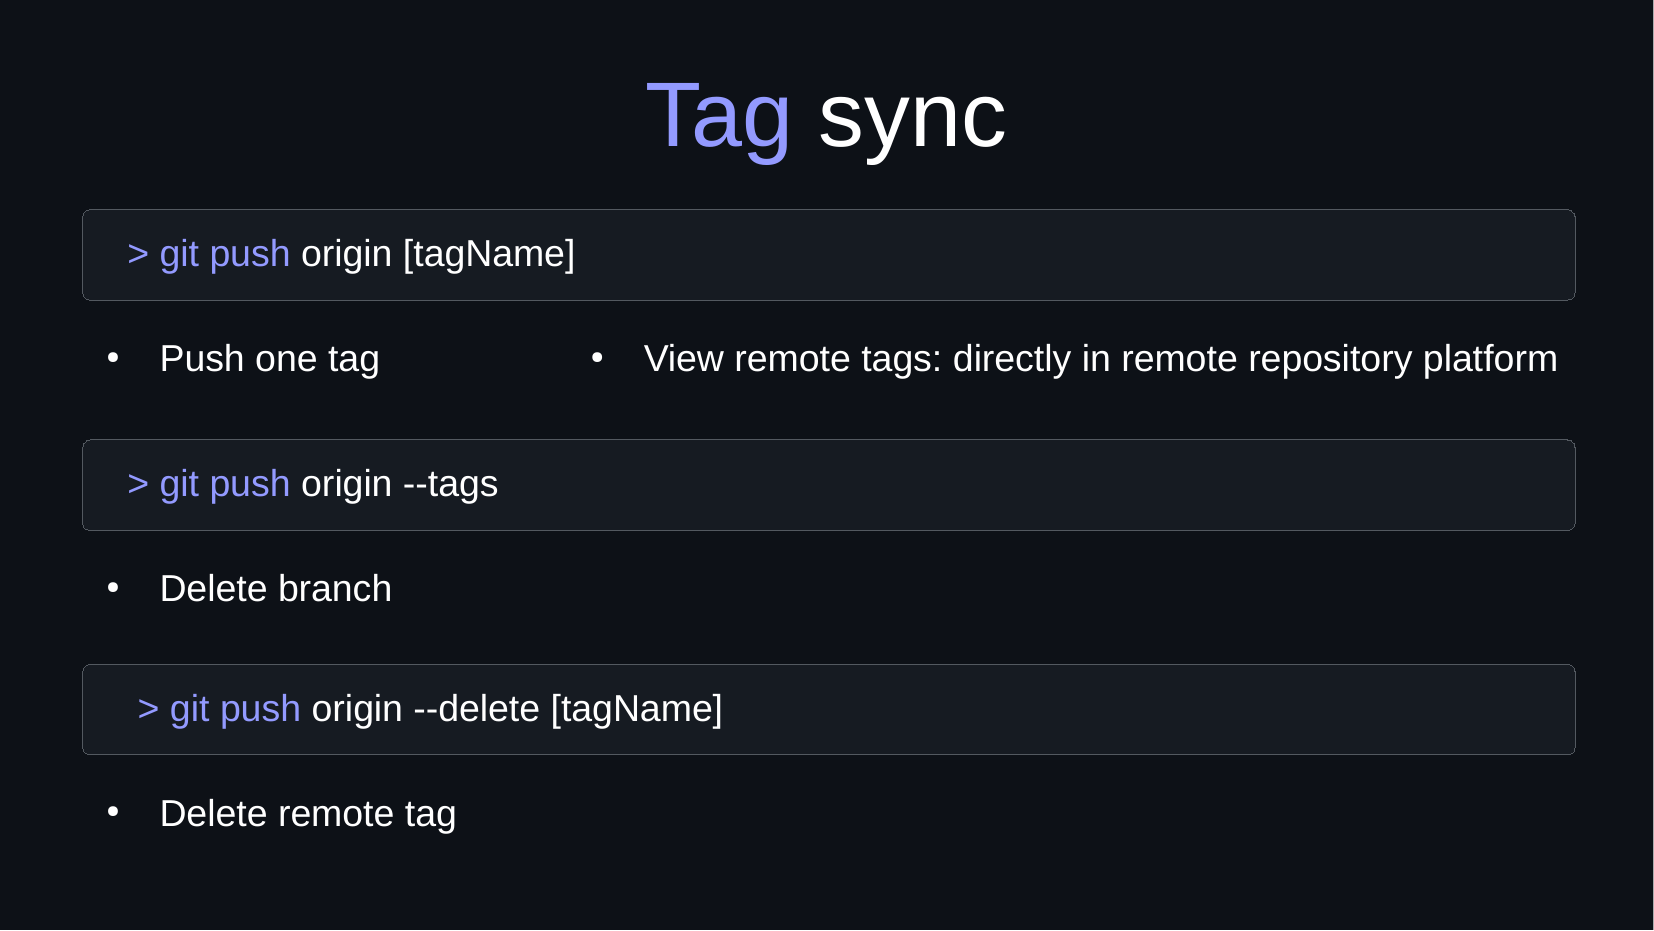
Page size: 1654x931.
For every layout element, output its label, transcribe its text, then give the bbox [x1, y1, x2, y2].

text_box > git push origin [tagName] [112, 225, 1576, 282]
text_box [82, 439, 1576, 531]
text_box [82, 209, 1576, 301]
text_box [82, 664, 1576, 755]
list View remote tags: directly in remote repository platform [572, 337, 1576, 413]
list Delete remote tag [88, 792, 1577, 868]
list Push one tag [88, 337, 451, 413]
list Delete branch [88, 567, 1577, 643]
text_box > git push origin --delete [tagName] [112, 679, 1576, 737]
text_box > git push origin --tags [112, 455, 1576, 513]
title Tag sync [82, 37, 1571, 193]
